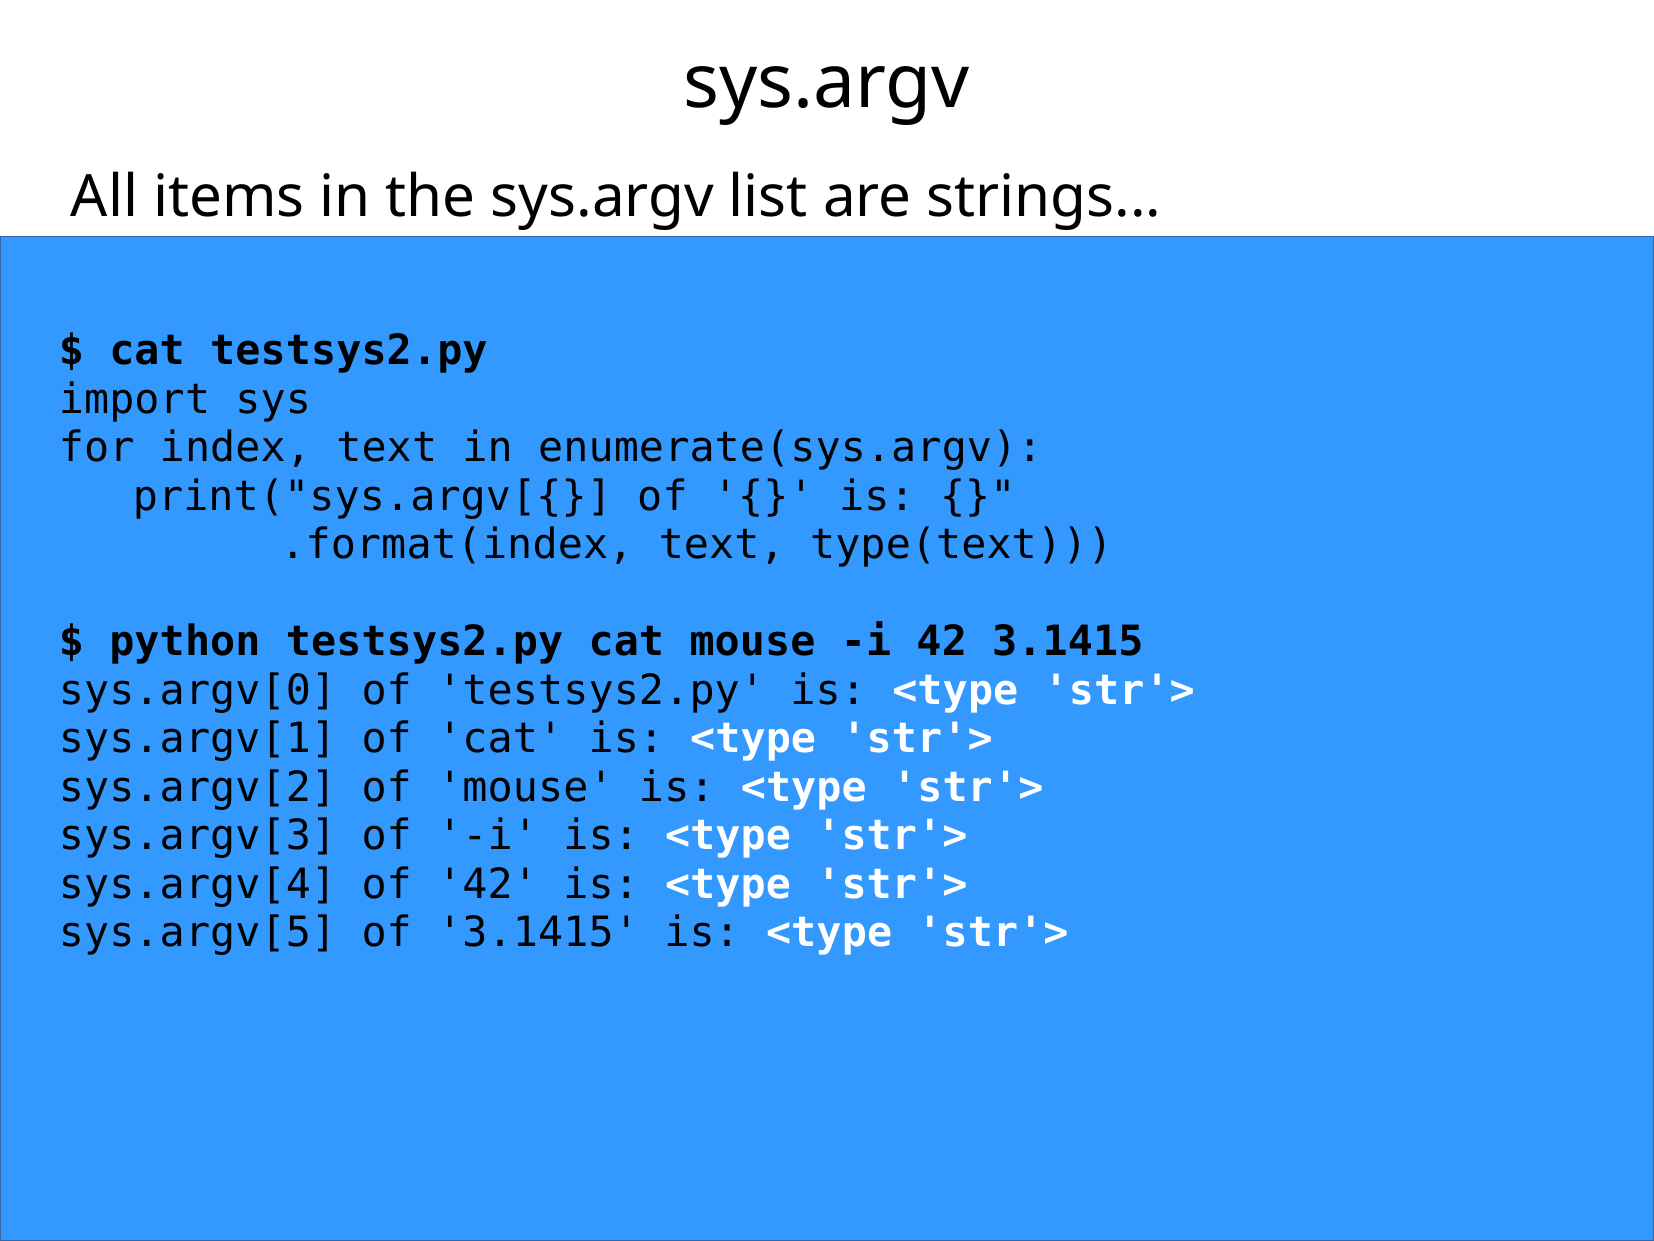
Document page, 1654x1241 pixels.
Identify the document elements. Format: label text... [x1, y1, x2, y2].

text_box $ cat testsys2.py import sys for index, text in enumerate(sys.argv): print("sys.argv[{}] of '{}' is: {}" .format(index, text, type(text))) $ python testsys2.py cat mouse -i 42 3.1415 sys.argv[0] of 'testsys2.py' is: <type 'str'> sys.argv[1] of 'cat' is: <type 'str'> sys.argv[2] of 'mouse' is: <type 'str'> sys.argv[3] of '-i' is: <type 'str'> sys.argv[4] of '42' is: <type 'str'> sys.argv[5] of '3.1415' is: <type 'str'> [0, 236, 1654, 1241]
subtitle All items in the sys.argv list are strings... [70, 154, 1642, 236]
title sys.argv [82, 36, 1571, 120]
